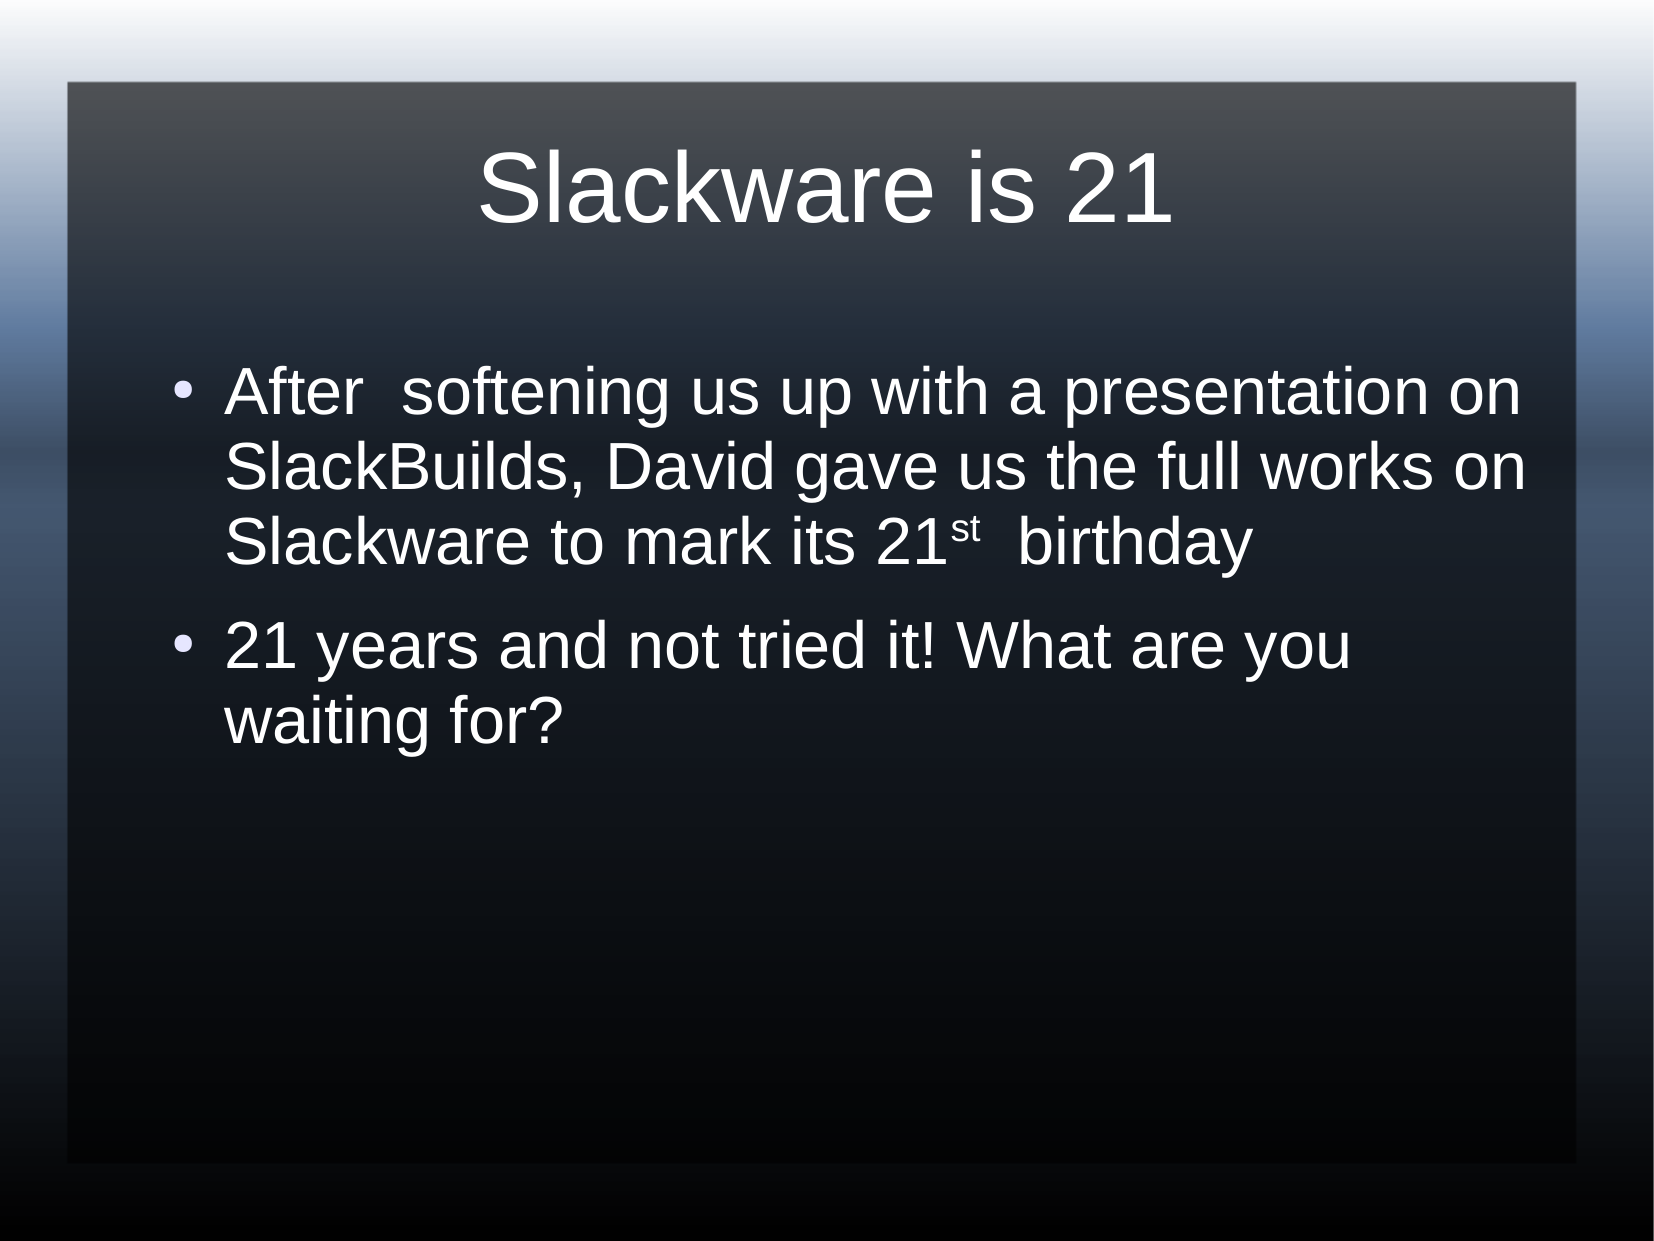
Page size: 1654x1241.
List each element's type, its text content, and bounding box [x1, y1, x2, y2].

list After softening us up with a presentation on SlackBuilds, David gave us the full works on Slackware to mark its 21st birthday 21 years and not tried it! What are you waiting for? [82, 354, 1571, 1105]
picture [0, 0, 1654, 1241]
title Slackware is 21 [82, 84, 1571, 292]
